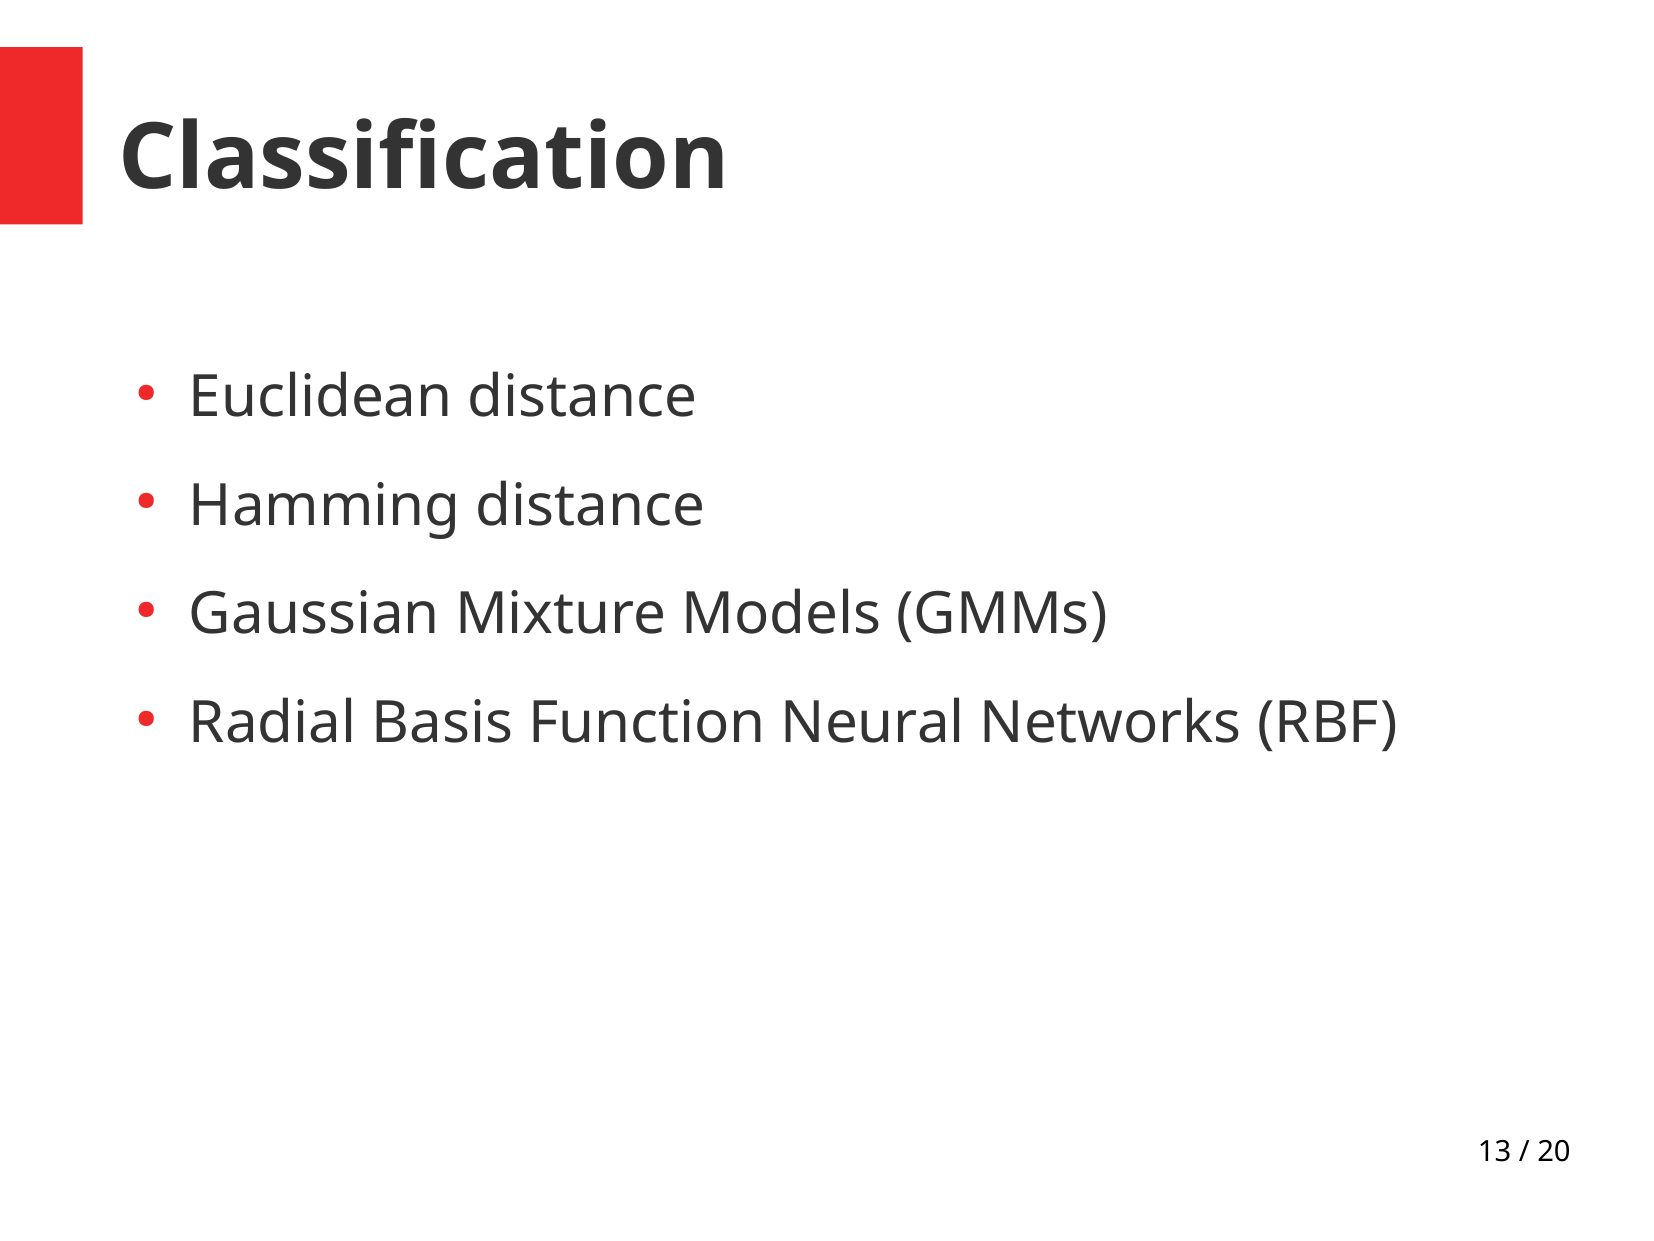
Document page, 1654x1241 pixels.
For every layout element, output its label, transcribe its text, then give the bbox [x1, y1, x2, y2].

title Classification [118, 49, 1571, 257]
list Euclidean distance Hamming distance Gaussian Mixture Models (GMMs) Radial Basis Function Neural Networks (RBF) [118, 354, 1536, 1074]
